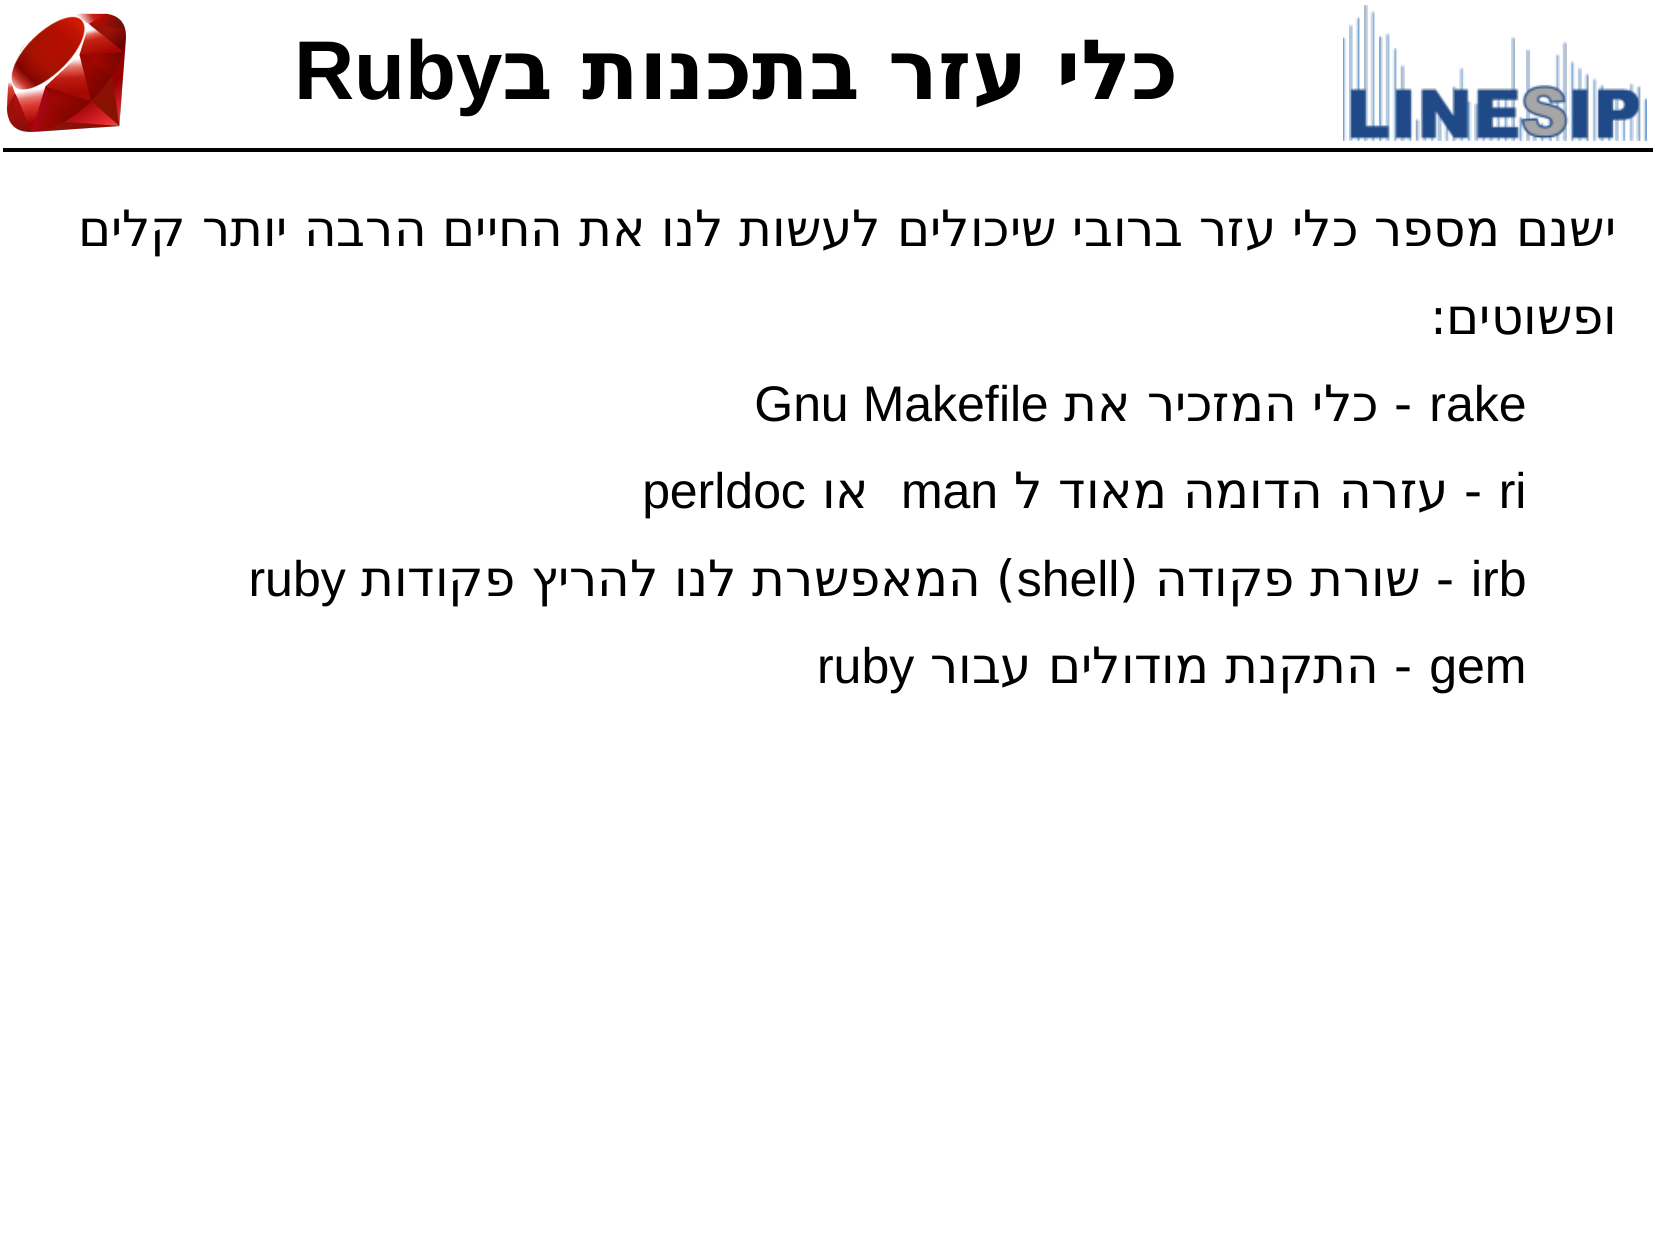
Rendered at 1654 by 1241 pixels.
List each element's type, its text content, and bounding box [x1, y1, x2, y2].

picture [1343, 5, 1647, 141]
text_box ישנם מספר כלי עזר ברובי שיכולים לעשות לנו את החיים הרבה יותר קלים ופשוטים: rake - כלי המזכיר את Gnu Makefile ri - עזרה הדומה מאוד ל man או perldoc irb - שורת פקודה (shell) המאפשרת לנו להריץ פקודות ruby gem - התקנת מודולים עבור ruby [19, 163, 1633, 674]
picture [5, 11, 126, 132]
text_box כלי עזר בתכנות בRuby [124, 14, 1350, 131]
